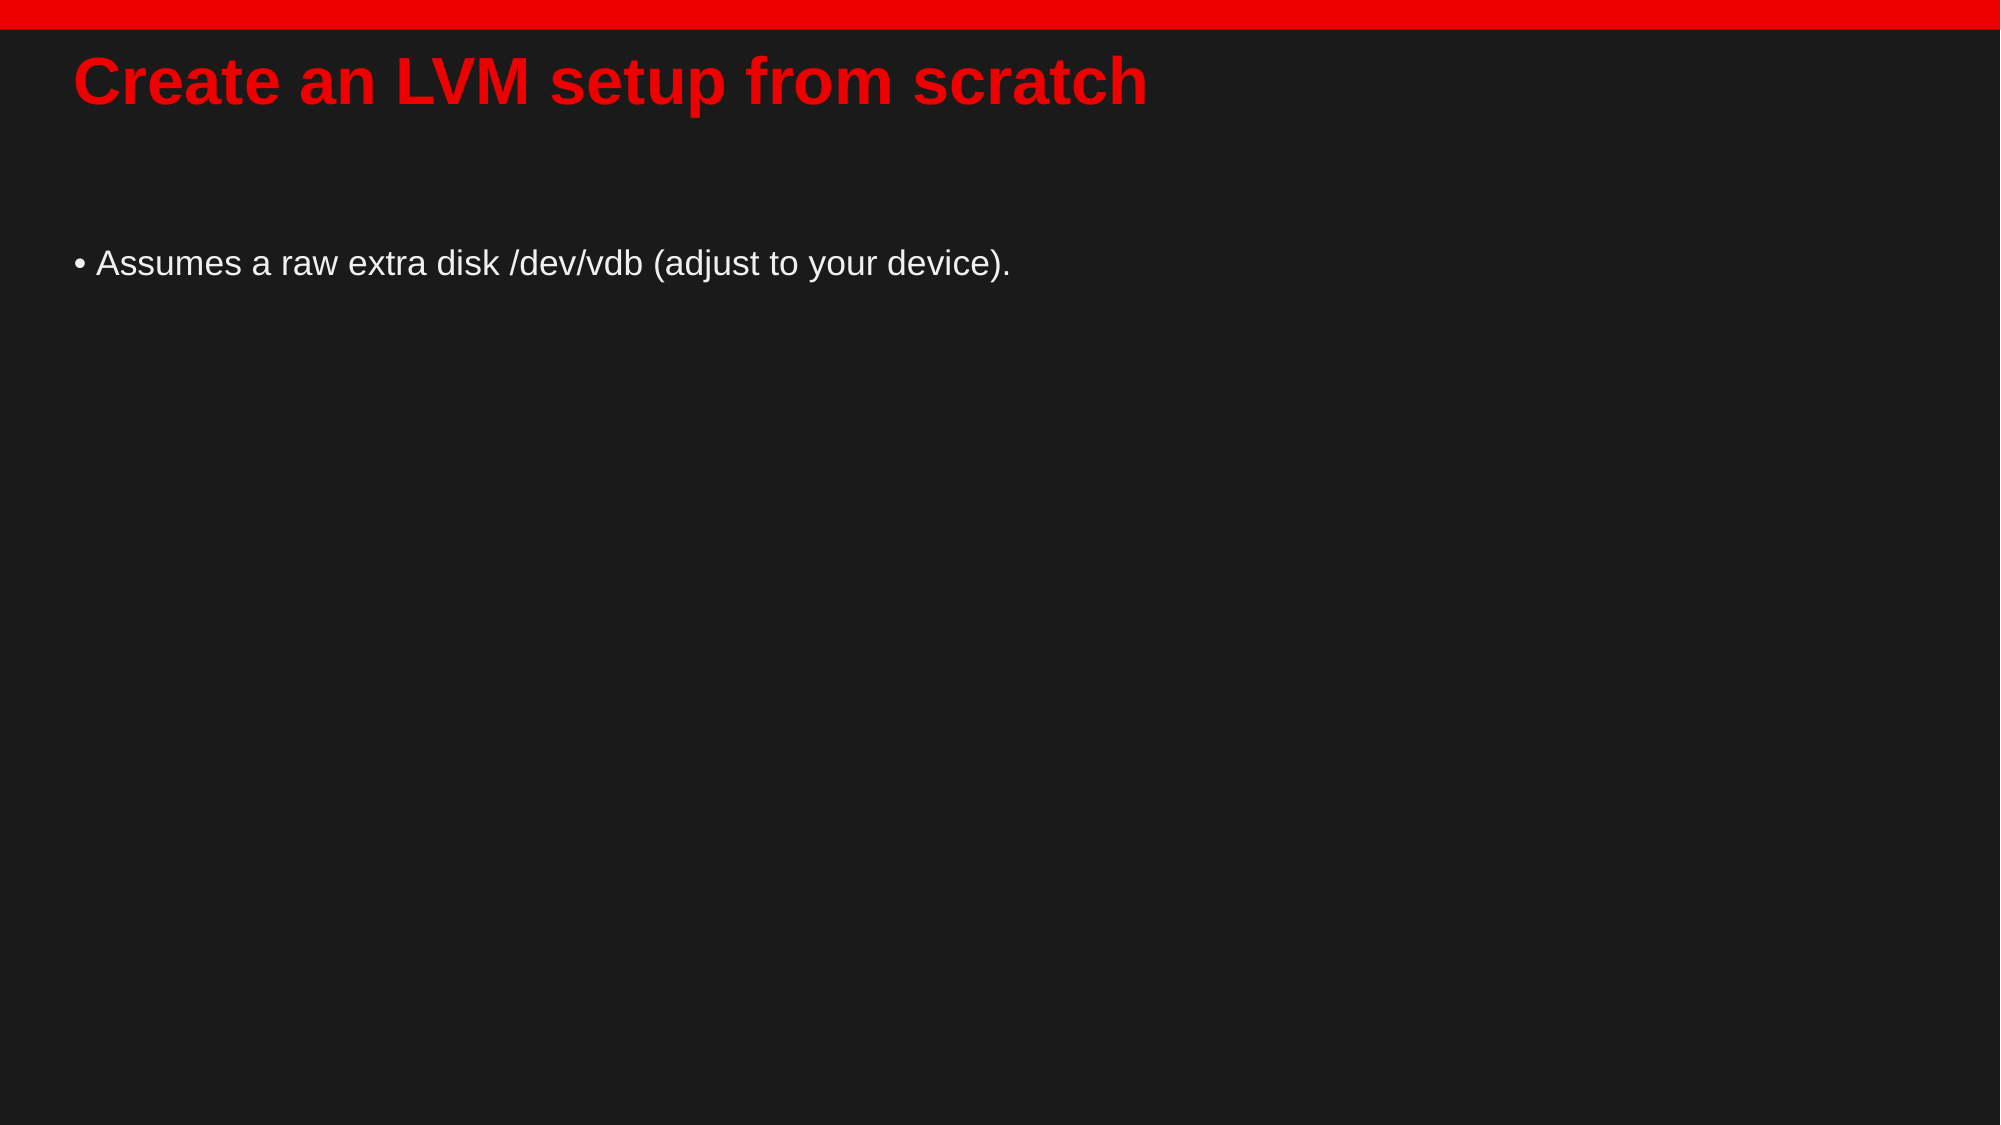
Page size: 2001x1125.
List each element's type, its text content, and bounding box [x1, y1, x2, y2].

text_box Create an LVM setup from scratch [59, 36, 1942, 208]
text_box [0, 0, 2001, 30]
text_box • Assumes a raw extra disk /dev/vdb (adjust to your device). [59, 236, 1942, 1037]
